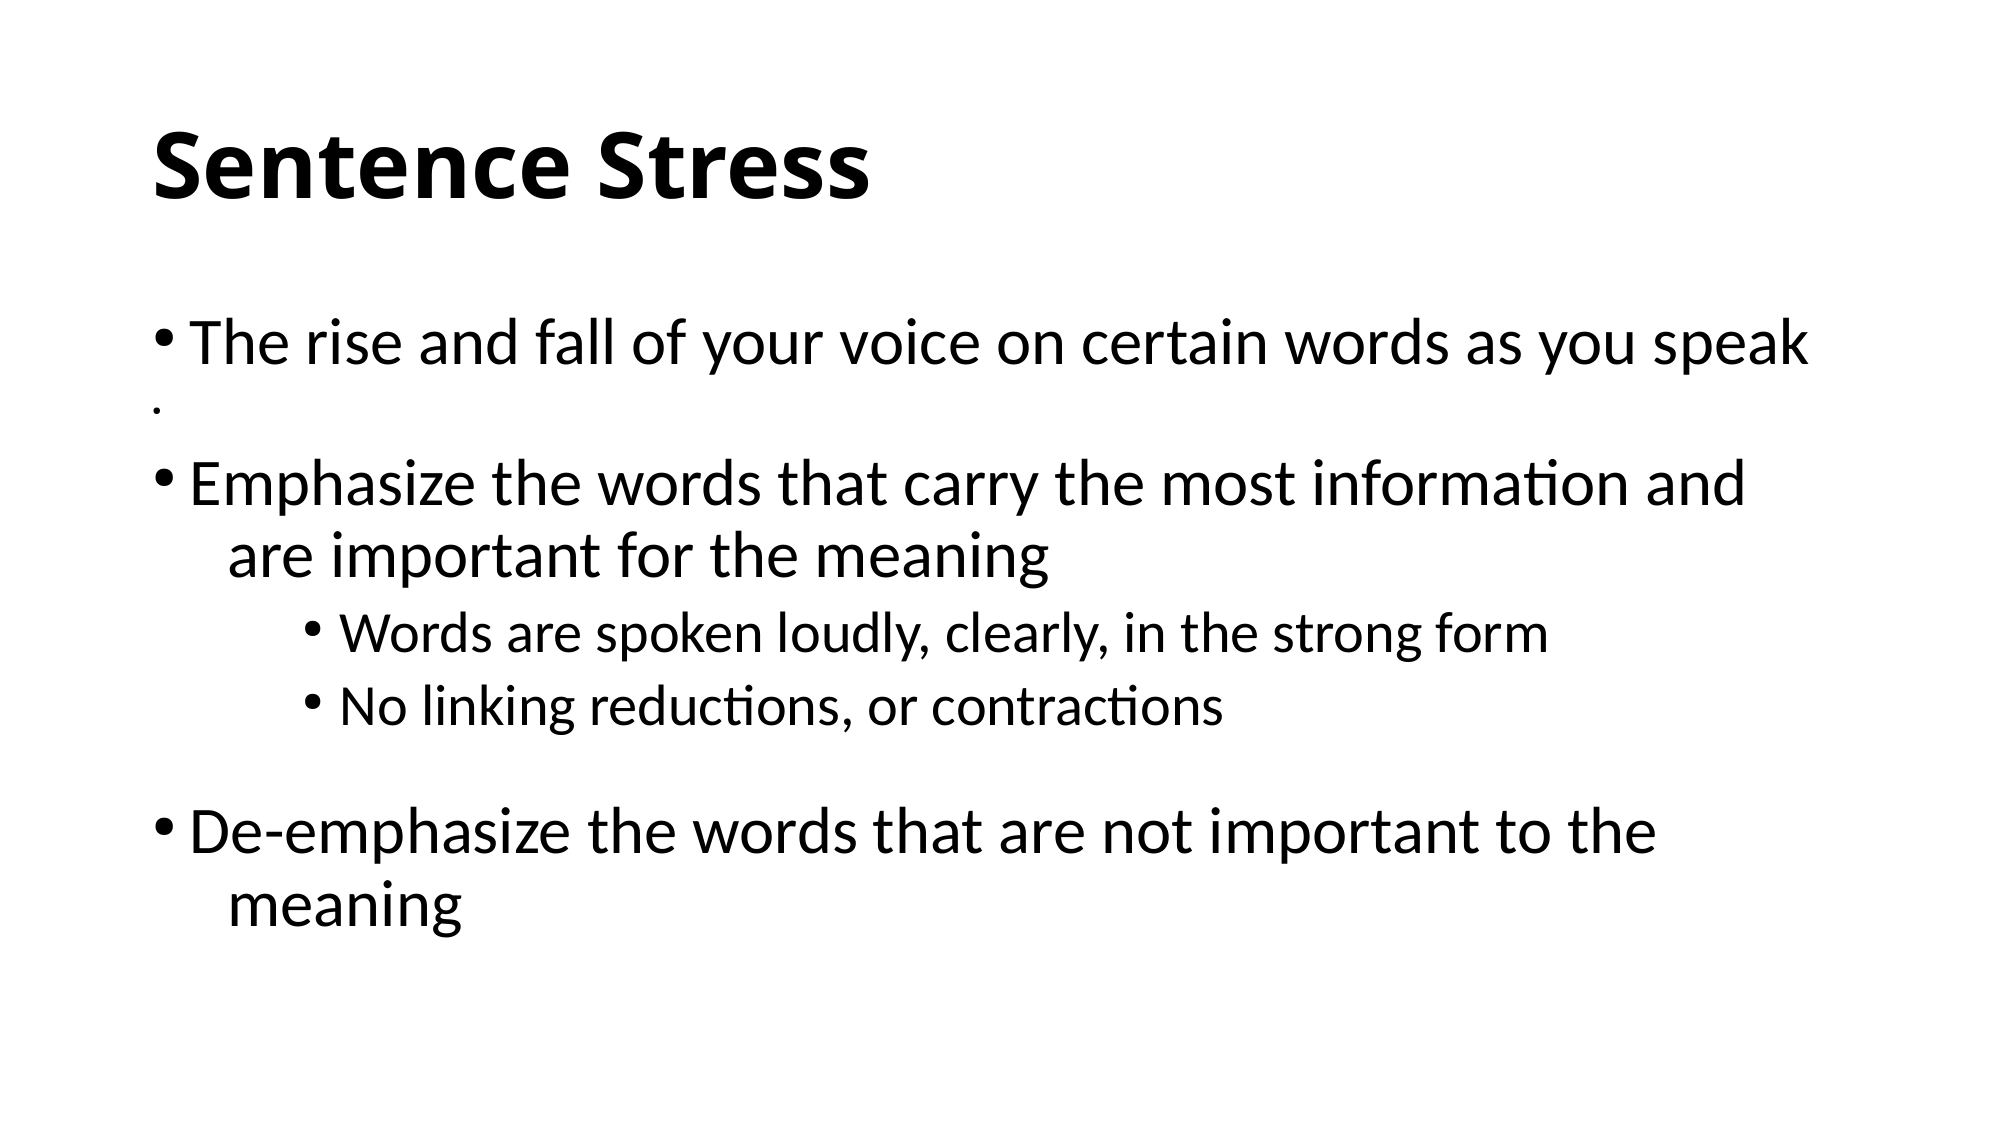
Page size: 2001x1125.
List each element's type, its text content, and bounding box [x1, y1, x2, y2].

list The rise and fall of your voice on certain words as you speak Emphasize the words that carry the most information and are important for the meaning Words are spoken loudly, clearly, in the strong form No linking reductions, or contractions De-emphasize the words that are not important to the meaning [137, 299, 1863, 1014]
title Sentence Stress [137, 59, 1863, 278]
